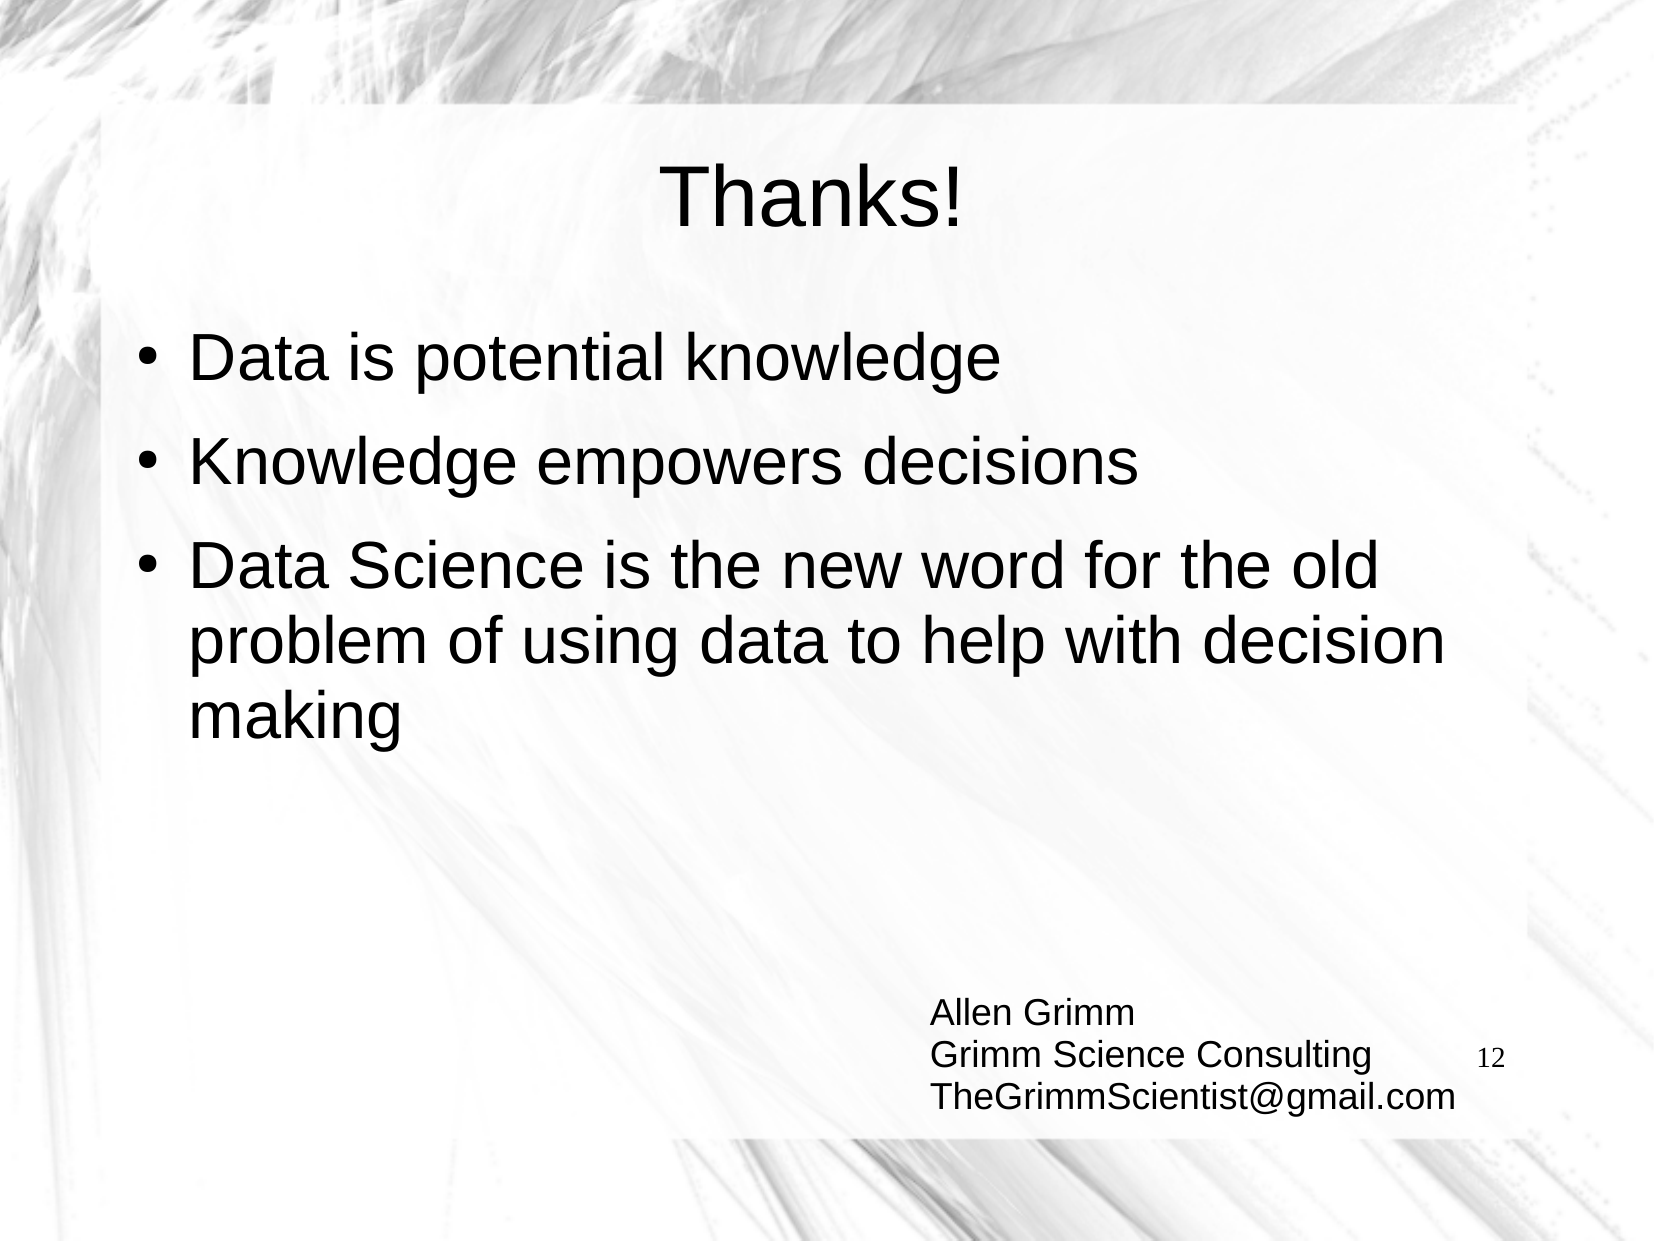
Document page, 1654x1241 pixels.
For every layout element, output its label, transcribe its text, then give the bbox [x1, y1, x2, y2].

text_box Allen Grimm Grimm Science Consulting TheGrimmScientist@gmail.com [915, 984, 1651, 1126]
title Thanks! [118, 112, 1506, 281]
list Data is potential knowledge Knowledge empowers decisions Data Science is the new word for the old problem of using data to help with decision making [118, 319, 1571, 945]
picture [0, 0, 1654, 1241]
